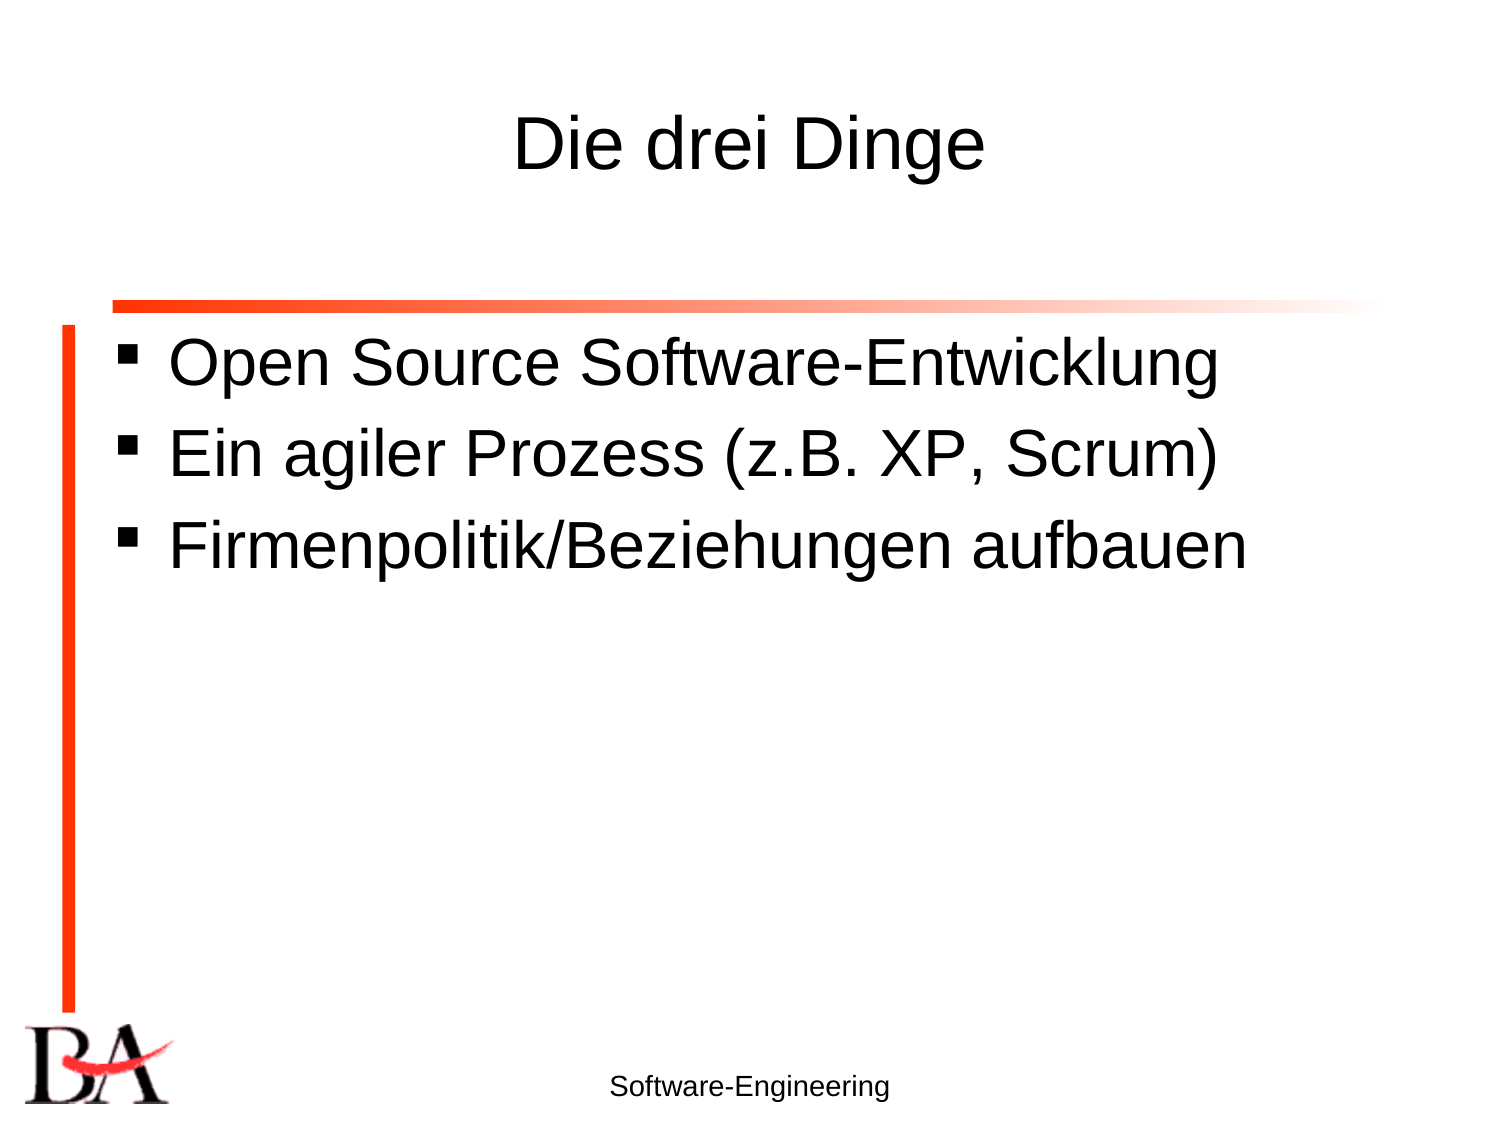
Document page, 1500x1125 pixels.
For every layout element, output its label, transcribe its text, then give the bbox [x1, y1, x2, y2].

title Die drei Dinge [112, 28, 1388, 259]
picture [24, 1024, 175, 1104]
list Open Source Software-Entwicklung Ein agiler Prozess (z.B. XP, Scrum) Firmenpolitik/Beziehungen aufbauen [112, 324, 1388, 1036]
